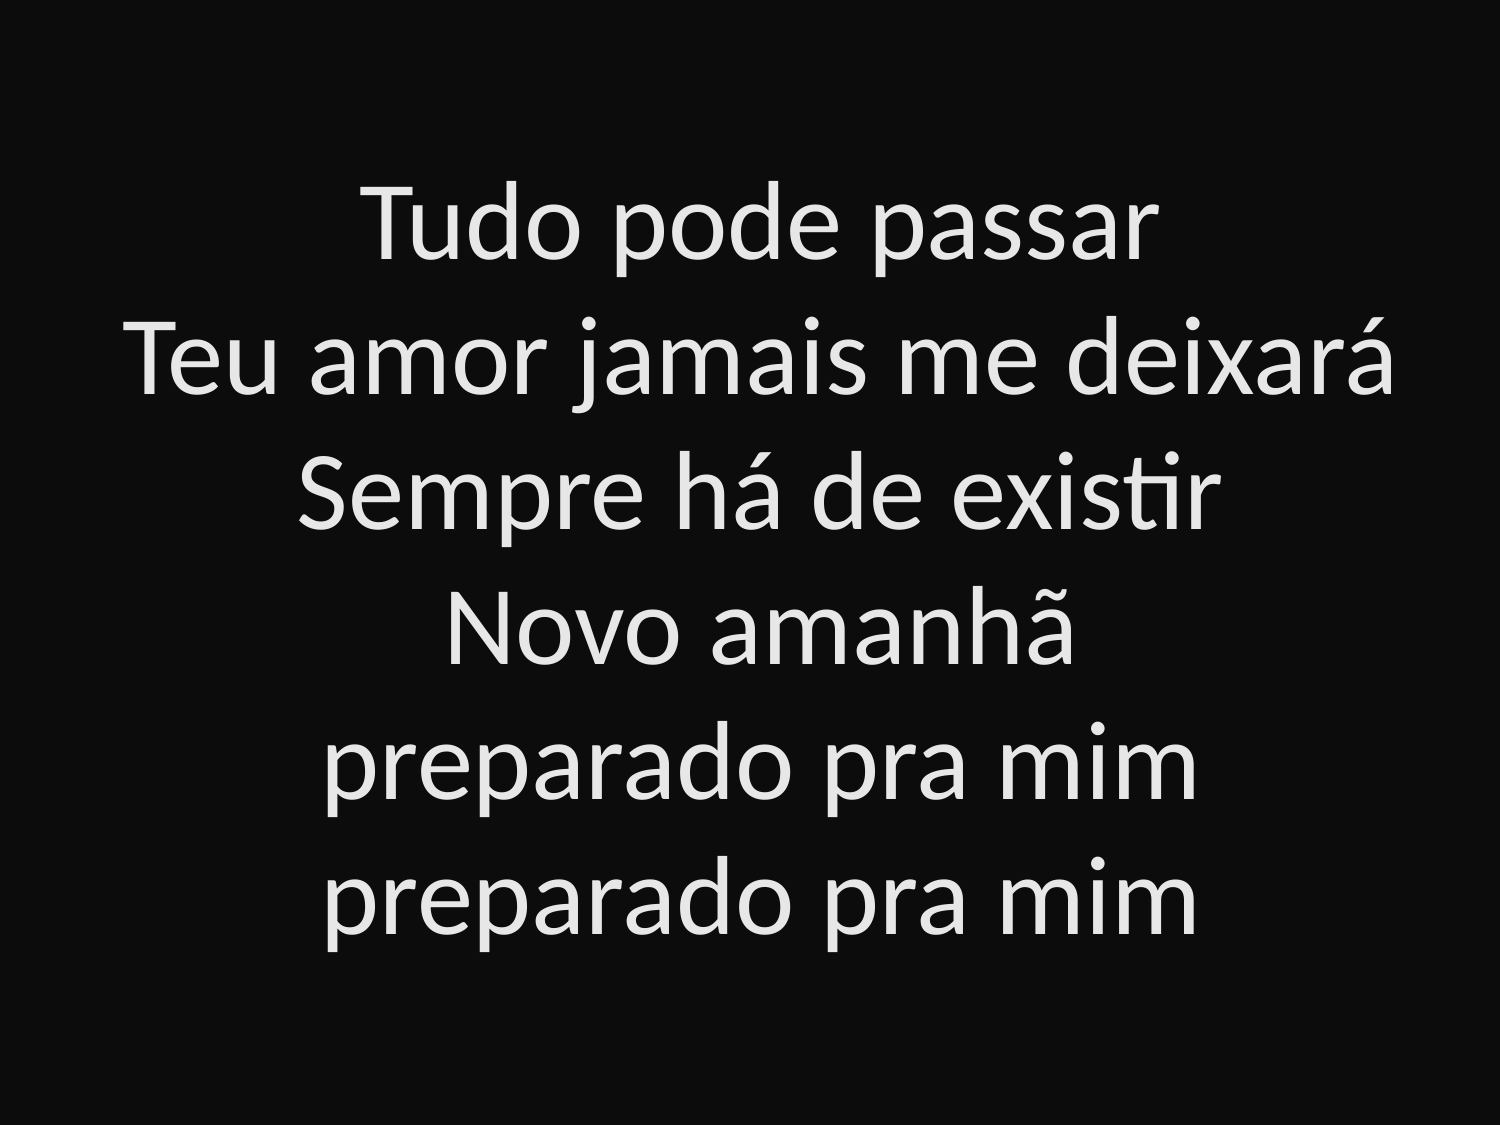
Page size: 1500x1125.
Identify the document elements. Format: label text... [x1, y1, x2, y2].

title Tudo pode passar Teu amor jamais me deixará Sempre há de existir Novo amanhã preparado pra mim preparado pra mim [75, 45, 1447, 1059]
